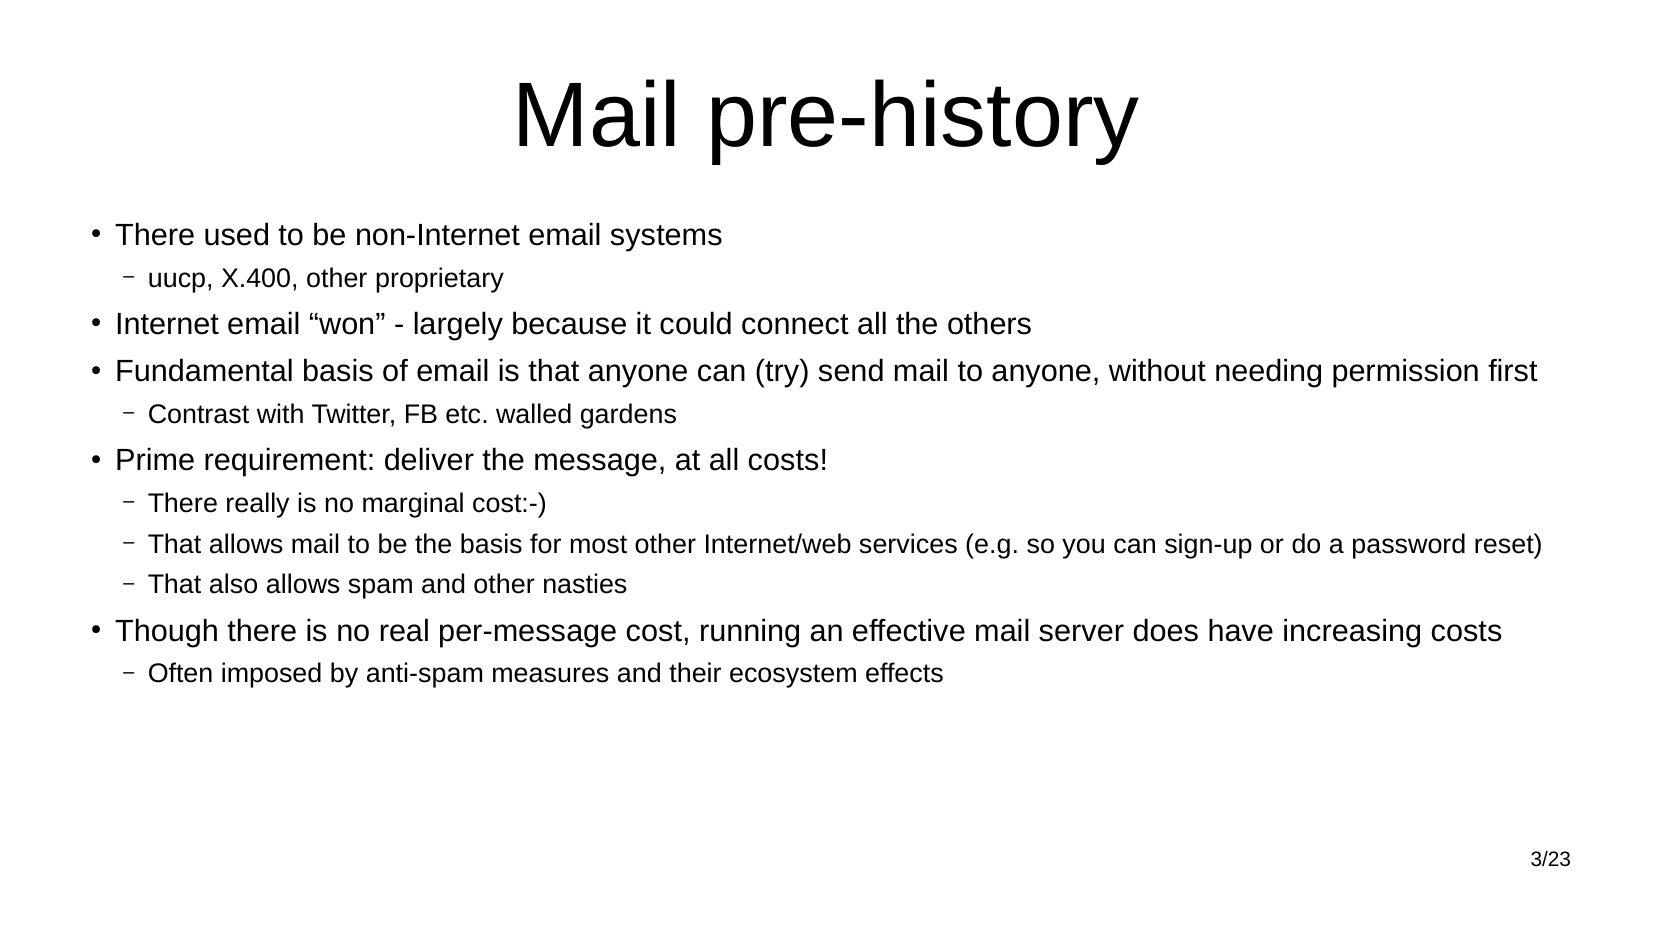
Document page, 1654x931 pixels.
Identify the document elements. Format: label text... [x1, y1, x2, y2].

title Mail pre-history [82, 37, 1571, 193]
list There used to be non-Internet email systems uucp, X.400, other proprietary Internet email “won” - largely because it could connect all the others Fundamental basis of email is that anyone can (try) send mail to anyone, without needing permission first Contrast with Twitter, FB etc. walled gardens Prime requirement: deliver the message, at all costs! There really is no marginal cost:-) That allows mail to be the basis for most other Internet/web services (e.g. so you can sign-up or do a password reset) That also allows spam and other nasties Though there is no real per-message cost, running an effective mail server does have increasing costs Often imposed by anti-spam measures and their ecosystem effects [82, 217, 1571, 758]
